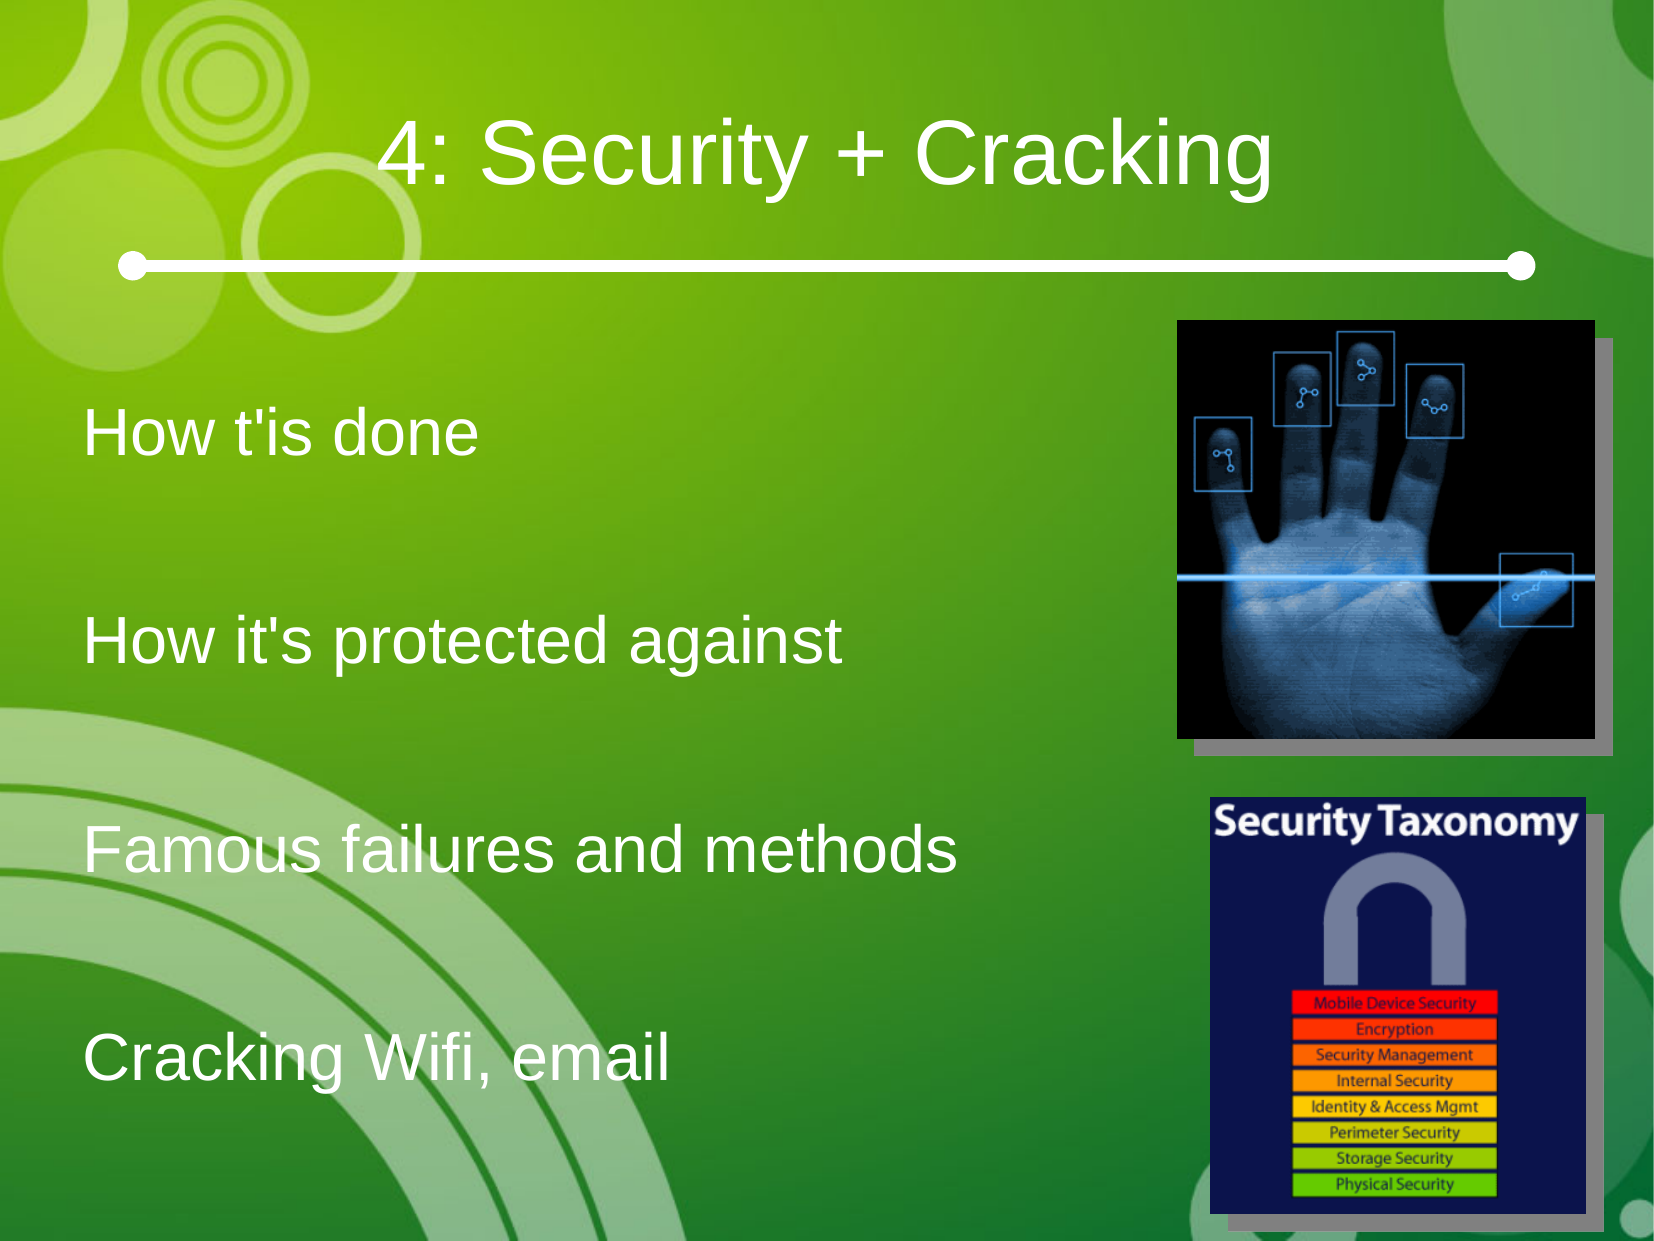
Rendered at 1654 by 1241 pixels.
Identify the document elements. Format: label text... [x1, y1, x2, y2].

picture [0, 0, 1654, 1241]
title 4: Security + Cracking [82, 56, 1571, 250]
list How t'is done How it's protected against Famous failures and methods Cracking Wifi, email [82, 290, 1571, 1094]
